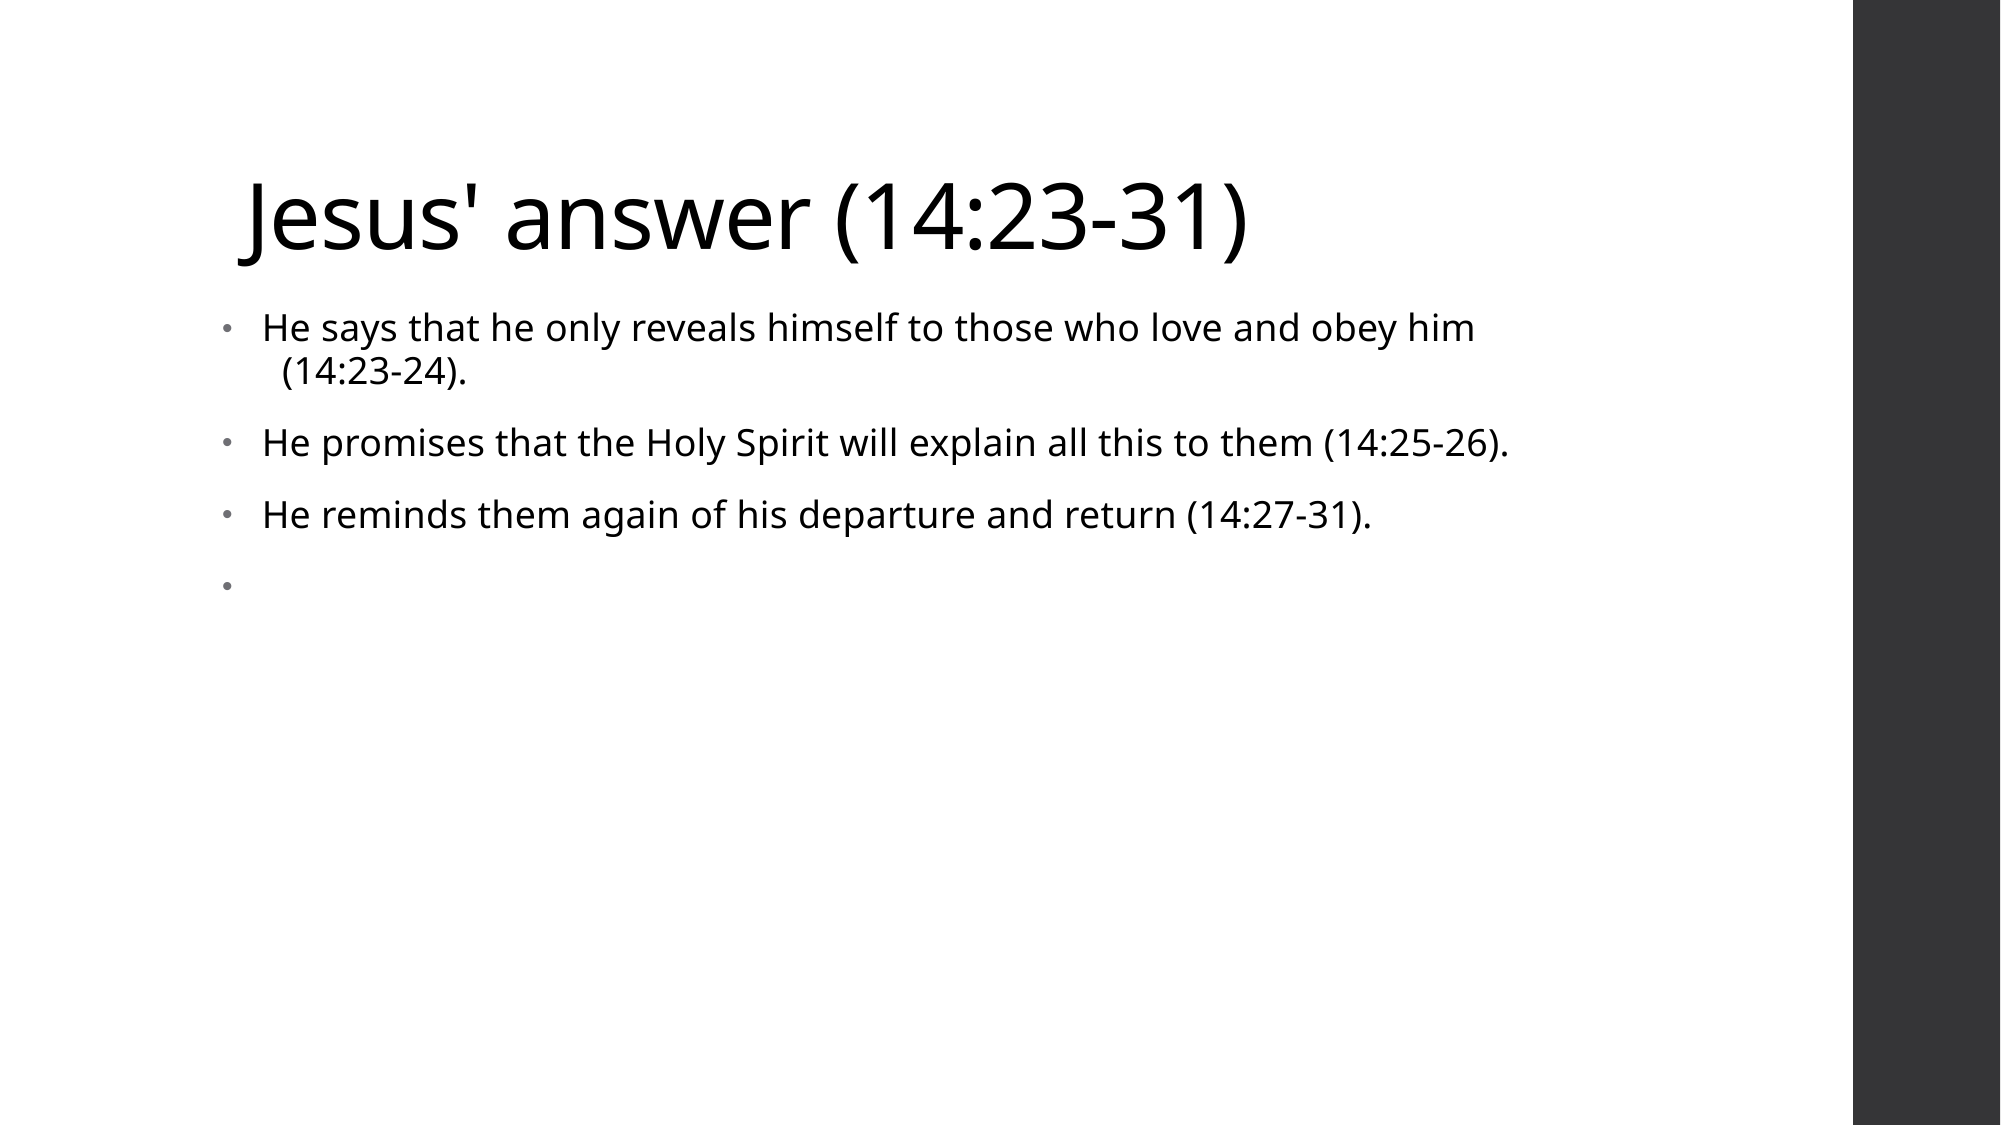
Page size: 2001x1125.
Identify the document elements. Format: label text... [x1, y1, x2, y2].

title Jesus' answer (14:23-31) [206, 60, 1797, 278]
list He says that he only reveals himself to those who love and obey him (14:23-24). He promises that the Holy Spirit will explain all this to them (14:25-26). He reminds them again of his departure and return (14:27-31). [206, 299, 1617, 1014]
